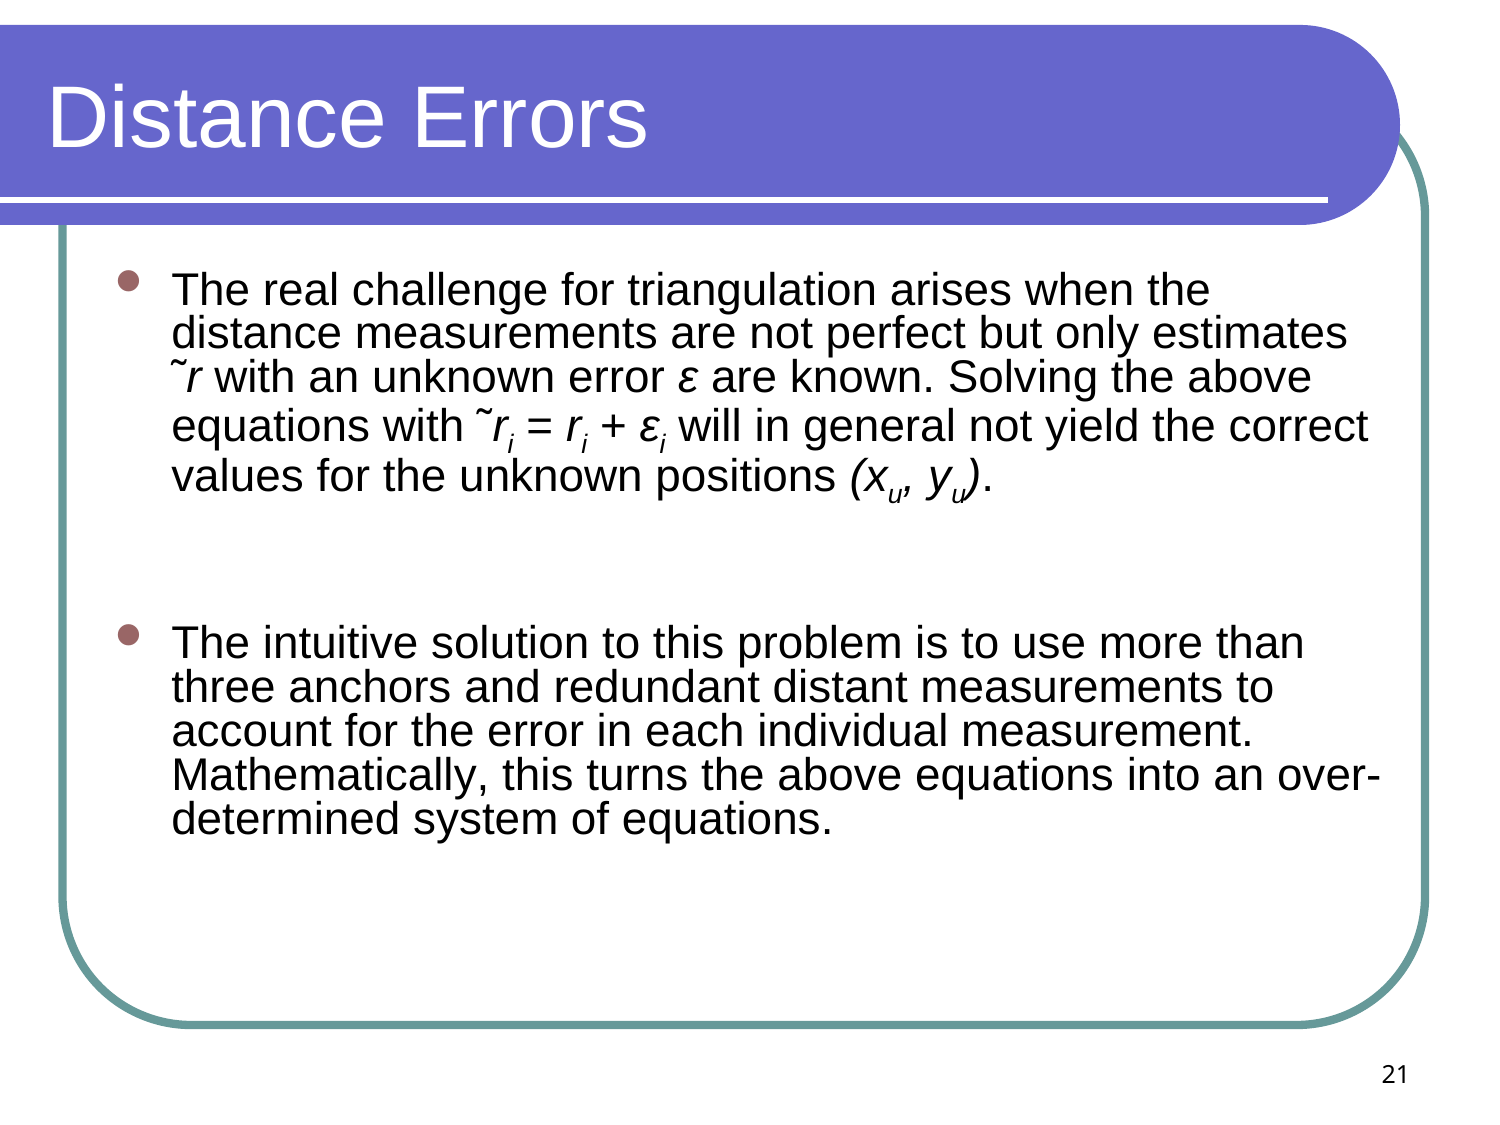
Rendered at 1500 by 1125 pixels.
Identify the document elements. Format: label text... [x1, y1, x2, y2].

title Distance Errors [31, 37, 1347, 188]
list The real challenge for triangulation arises when the distance measurements are not perfect but only estimates ˜r with an unknown error ε are known. Solving the above equations with ˜ri = ri + εi will in general not yield the correct values for the unknown positions (xu, yu). The intuitive solution to this problem is to use more than three anchors and redundant distant measurements to account for the error in each individual measurement. Mathematically, this turns the above equations into an over-determined system of equations. [99, 262, 1401, 988]
text_box <number> [1074, 1025, 1426, 1101]
